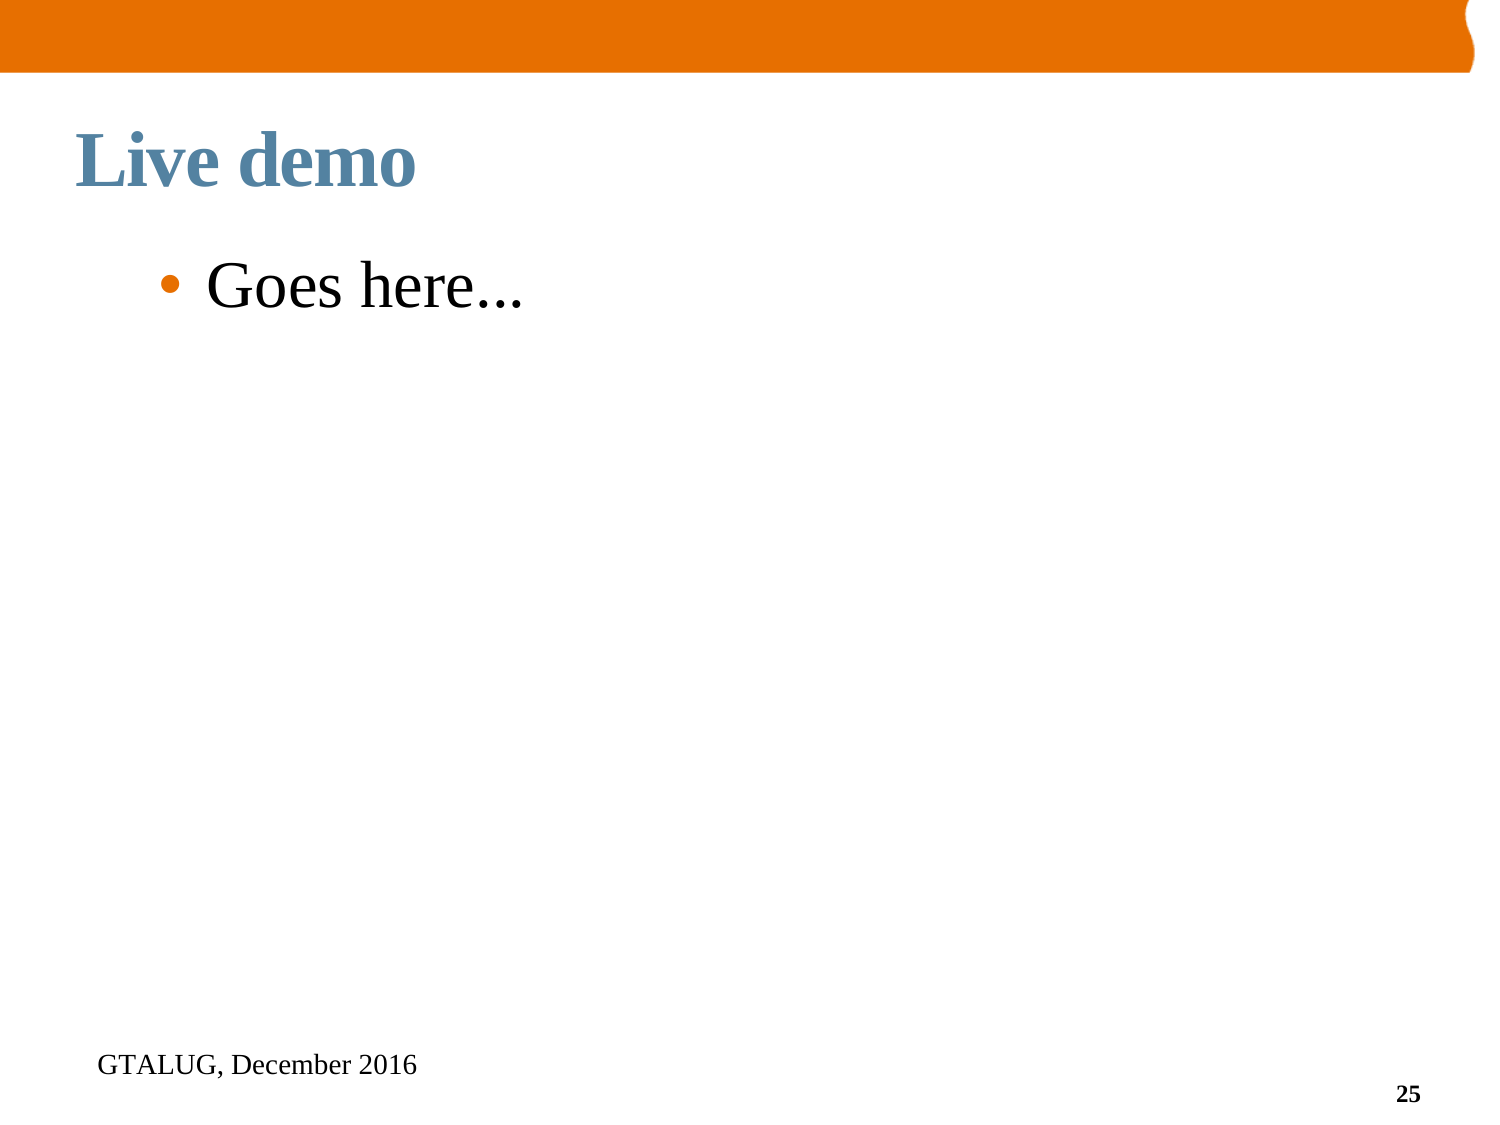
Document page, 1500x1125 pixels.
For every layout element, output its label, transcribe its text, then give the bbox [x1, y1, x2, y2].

picture [0, 0, 1500, 75]
list Goes here... [64, 257, 1402, 1017]
title Live demo [75, 122, 1438, 228]
